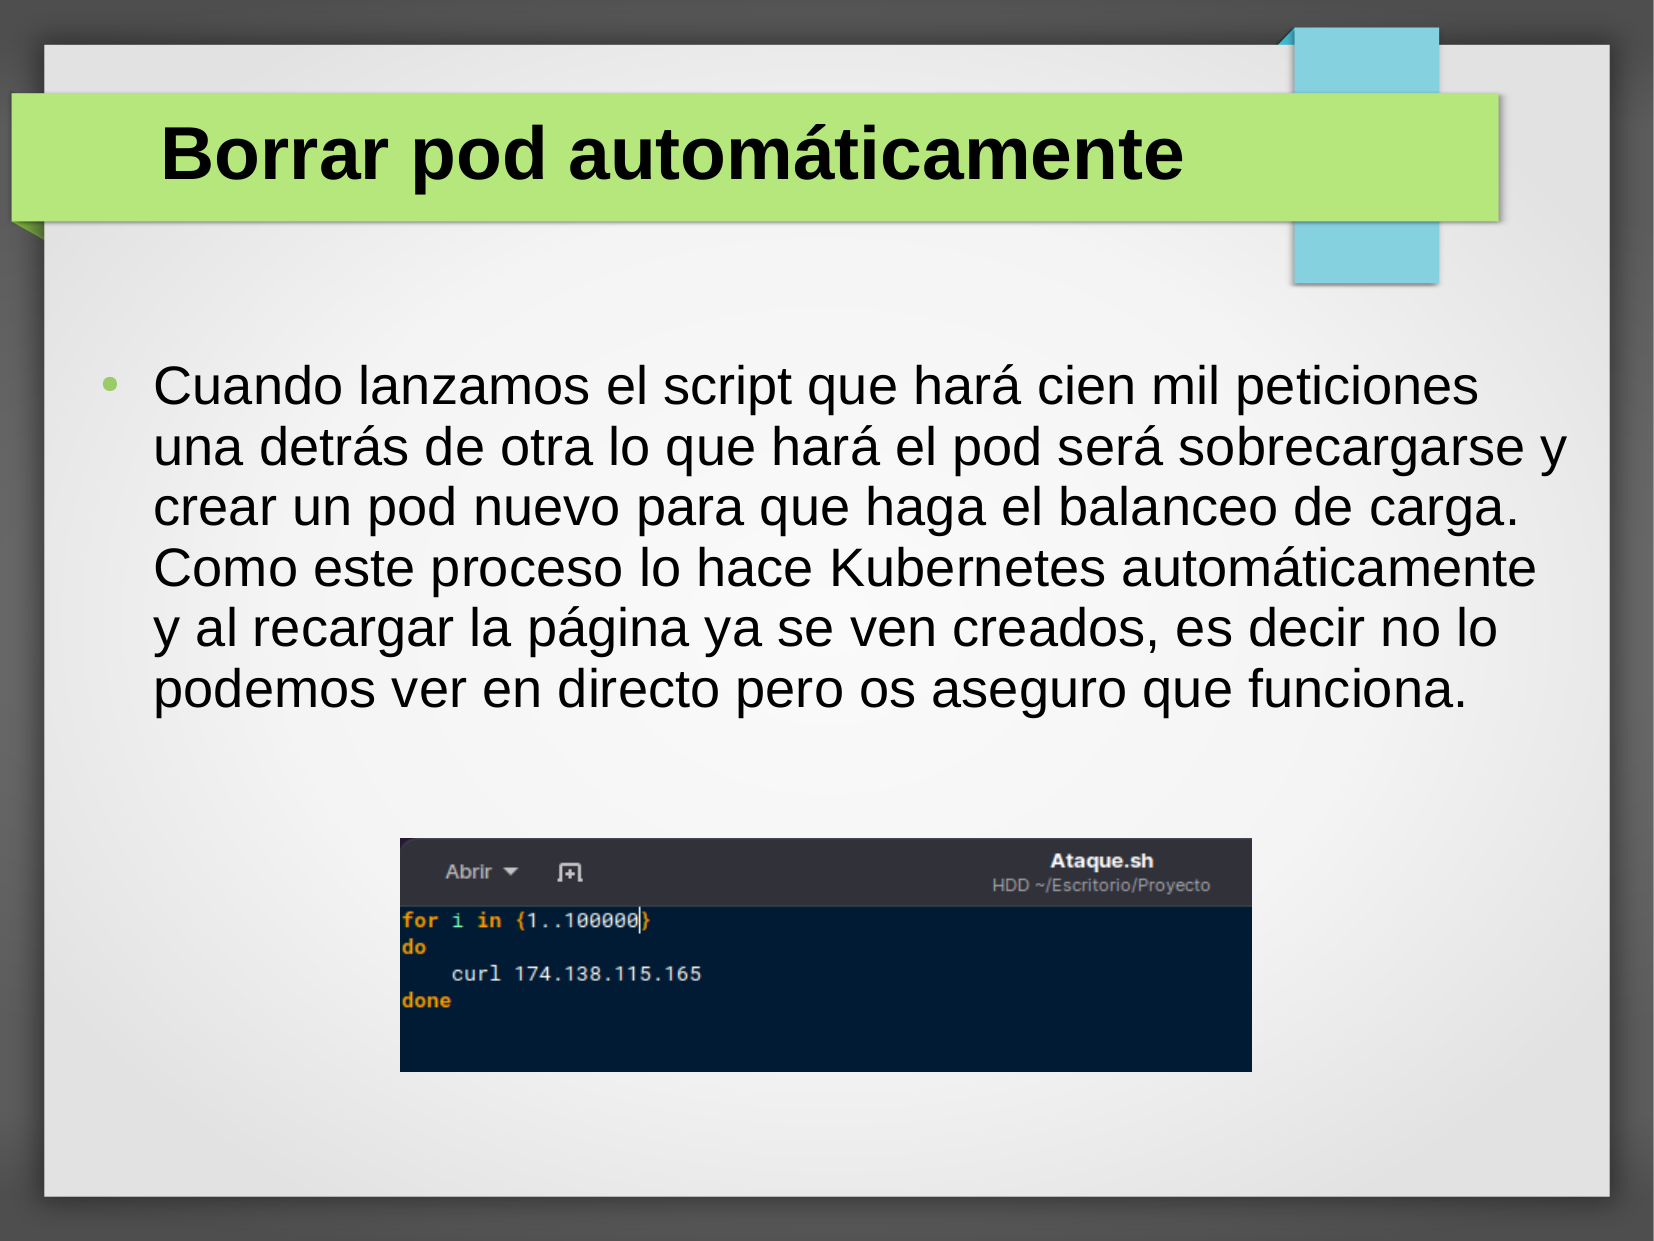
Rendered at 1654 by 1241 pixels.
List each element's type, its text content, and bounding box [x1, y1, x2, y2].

title Borrar pod automáticamente [82, 94, 1264, 213]
list Cuando lanzamos el script que hará cien mil peticiones una detrás de otra lo que hará el pod será sobrecargarse y crear un pod nuevo para que haga el balanceo de carga. Como este proceso lo hace Kubernetes automáticamente y al recargar la página ya se ven creados, es decir no lo podemos ver en directo pero os aseguro que funciona. [82, 355, 1571, 1075]
picture [0, 0, 1654, 1241]
